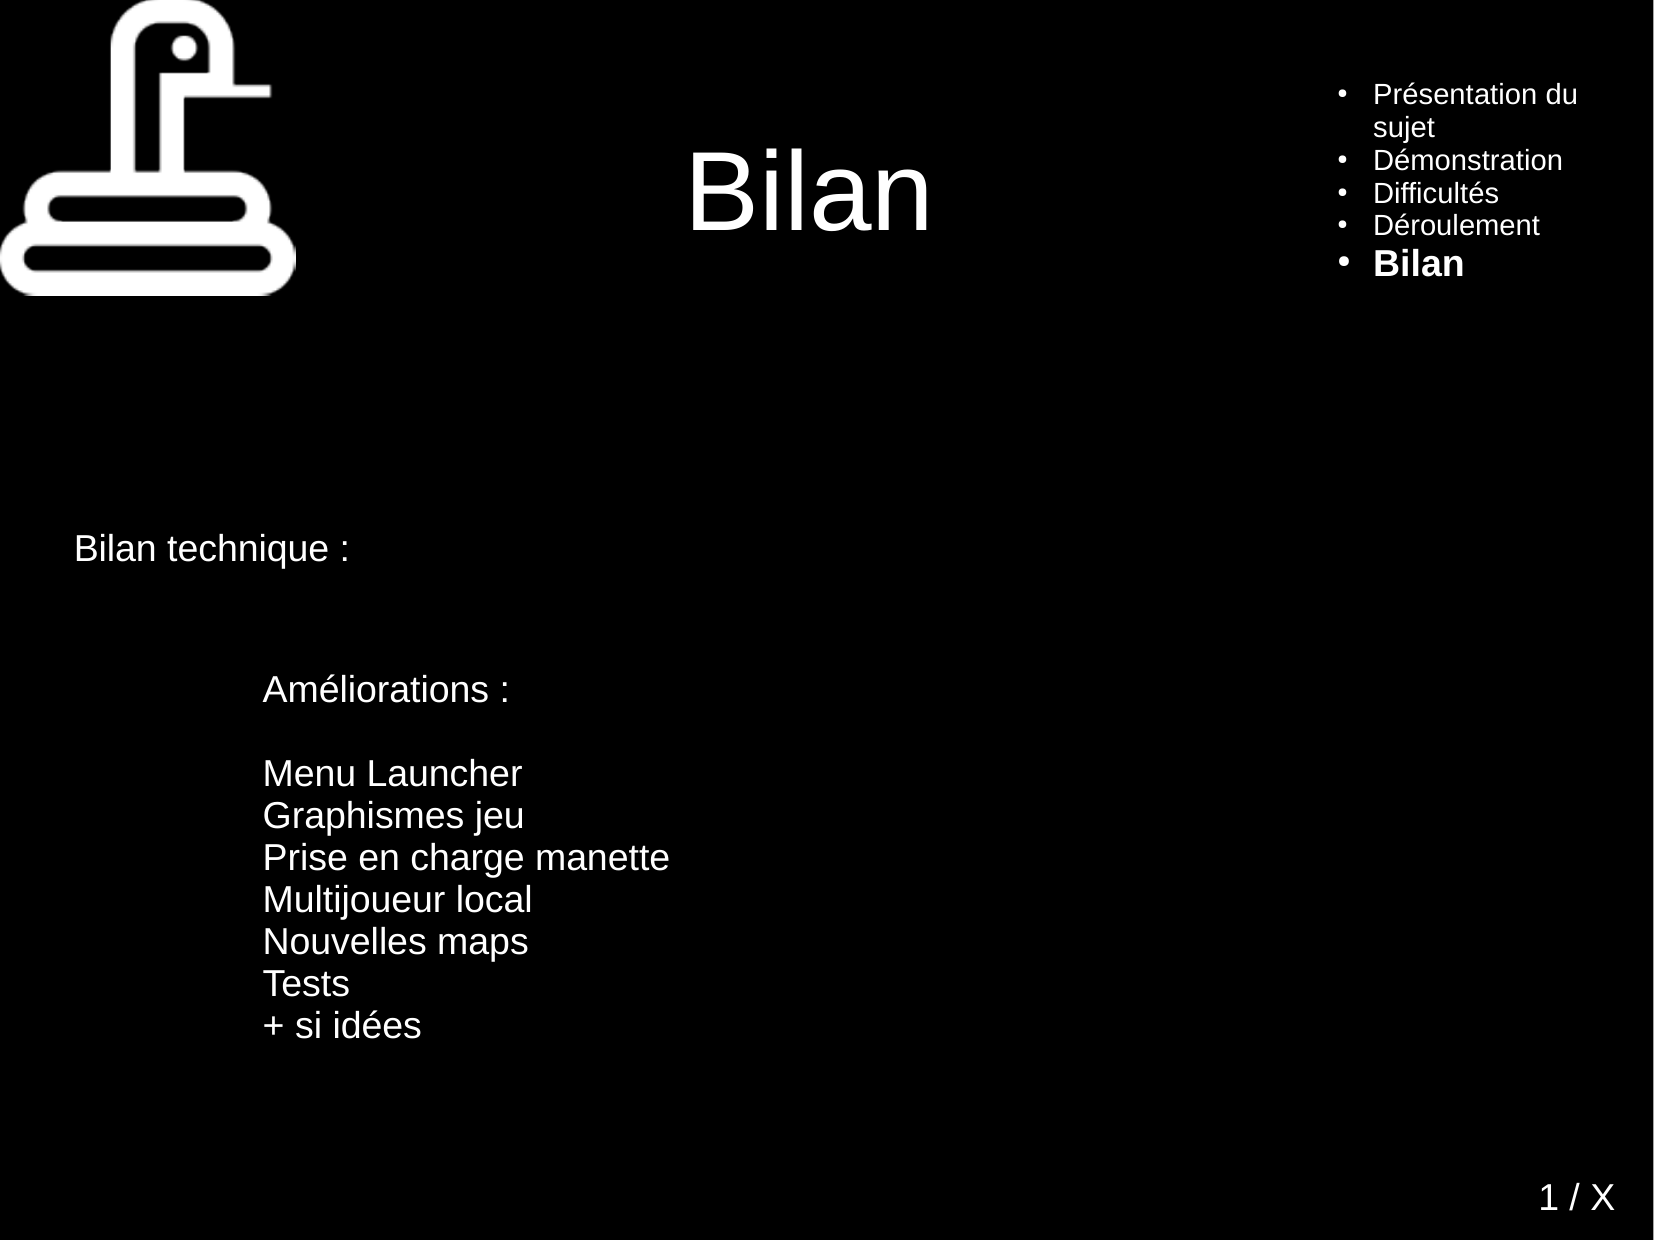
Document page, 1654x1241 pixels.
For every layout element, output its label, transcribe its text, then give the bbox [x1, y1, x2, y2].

title Bilan [295, 88, 1323, 296]
text_box 1 / X [1523, 1169, 1654, 1241]
text_box Présentation du sujet Démonstration Difficultés Déroulement Bilan [1322, 70, 1654, 334]
text_box Améliorations : Menu Launcher Graphismes jeu Prise en charge manette Multijoueur local Nouvelles maps Tests + si idées [248, 661, 1560, 1055]
picture [0, 0, 296, 296]
text_box Bilan technique : [59, 519, 863, 577]
